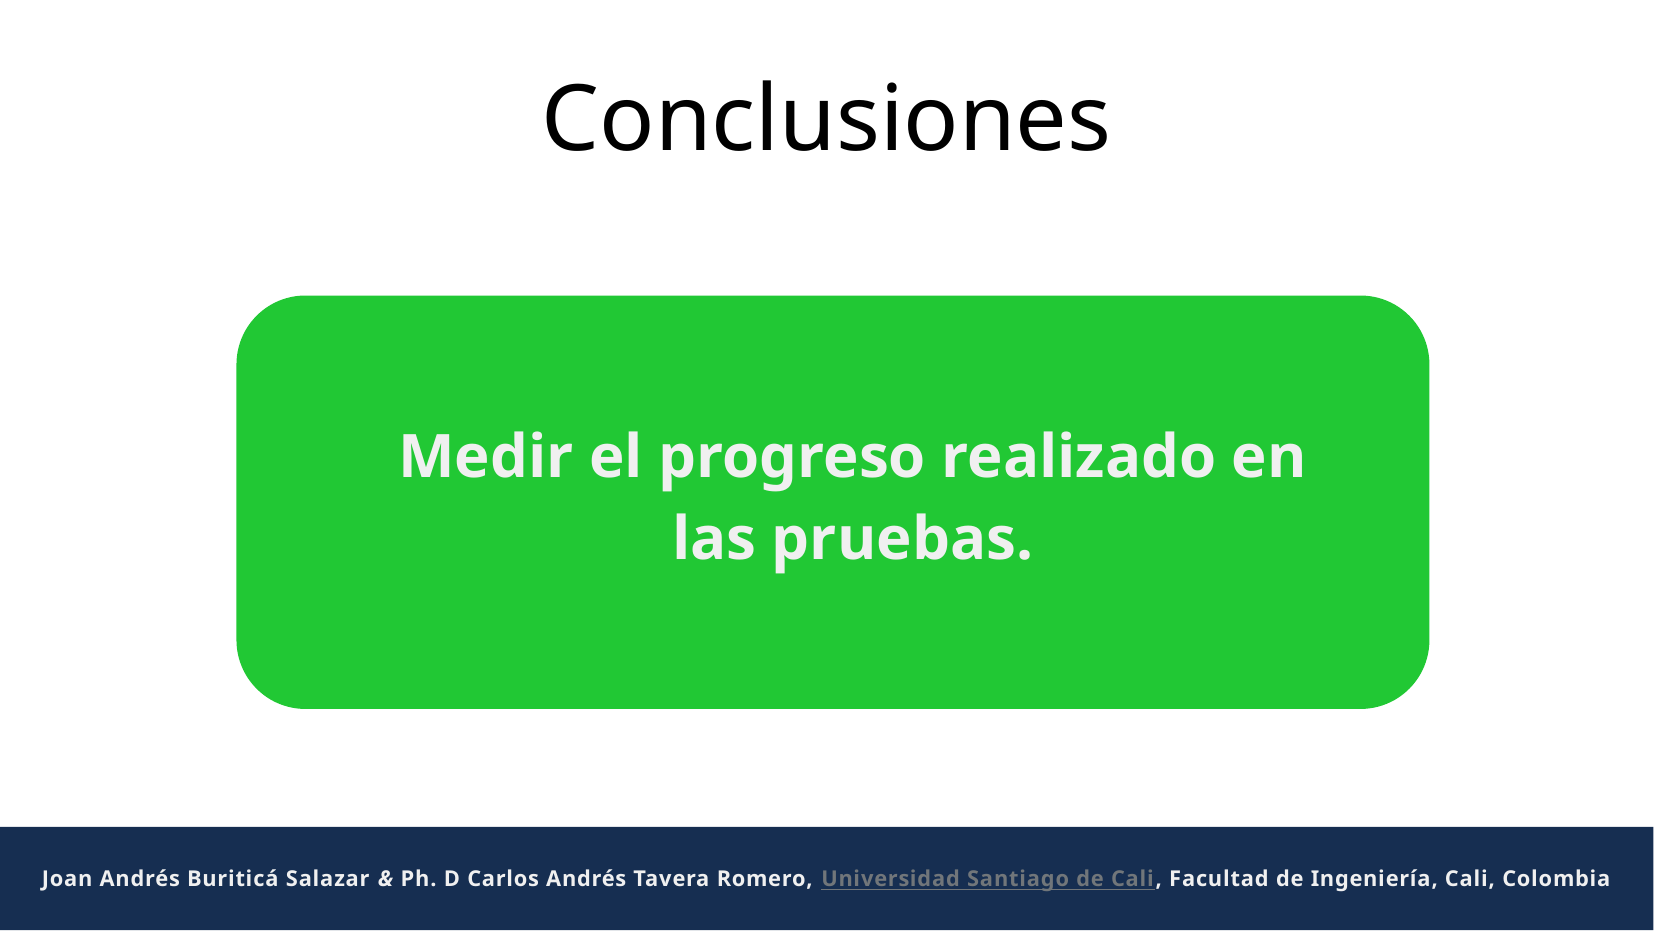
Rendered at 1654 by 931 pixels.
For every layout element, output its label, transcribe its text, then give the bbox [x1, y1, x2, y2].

text_box [236, 295, 1430, 709]
title Conclusiones [82, 37, 1571, 193]
list Medir el progreso realizado en las pruebas. [330, 413, 1312, 579]
